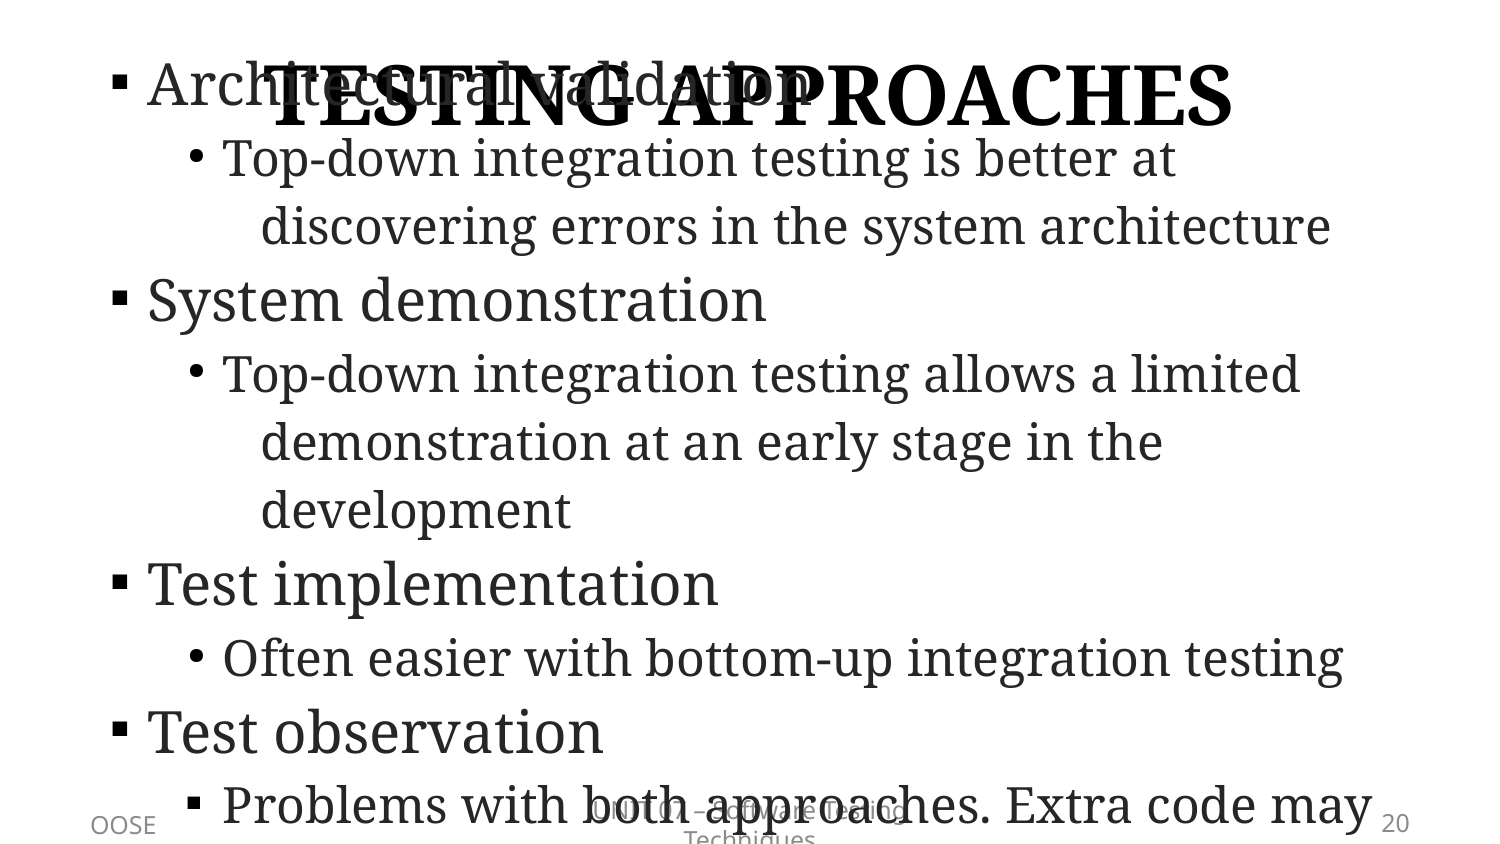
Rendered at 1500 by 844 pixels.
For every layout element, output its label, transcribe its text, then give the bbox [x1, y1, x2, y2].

title TESTING APPROACHES [75, 23, 1425, 153]
subtitle Architectural validation Top-down integration testing is better at discovering errors in the system architecture System demonstration Top-down integration testing allows a limited demonstration at an early stage in the development Test implementation Often easier with bottom-up integration testing Test observation Problems with both approaches. Extra code may be required to observe tests [75, 153, 1425, 797]
